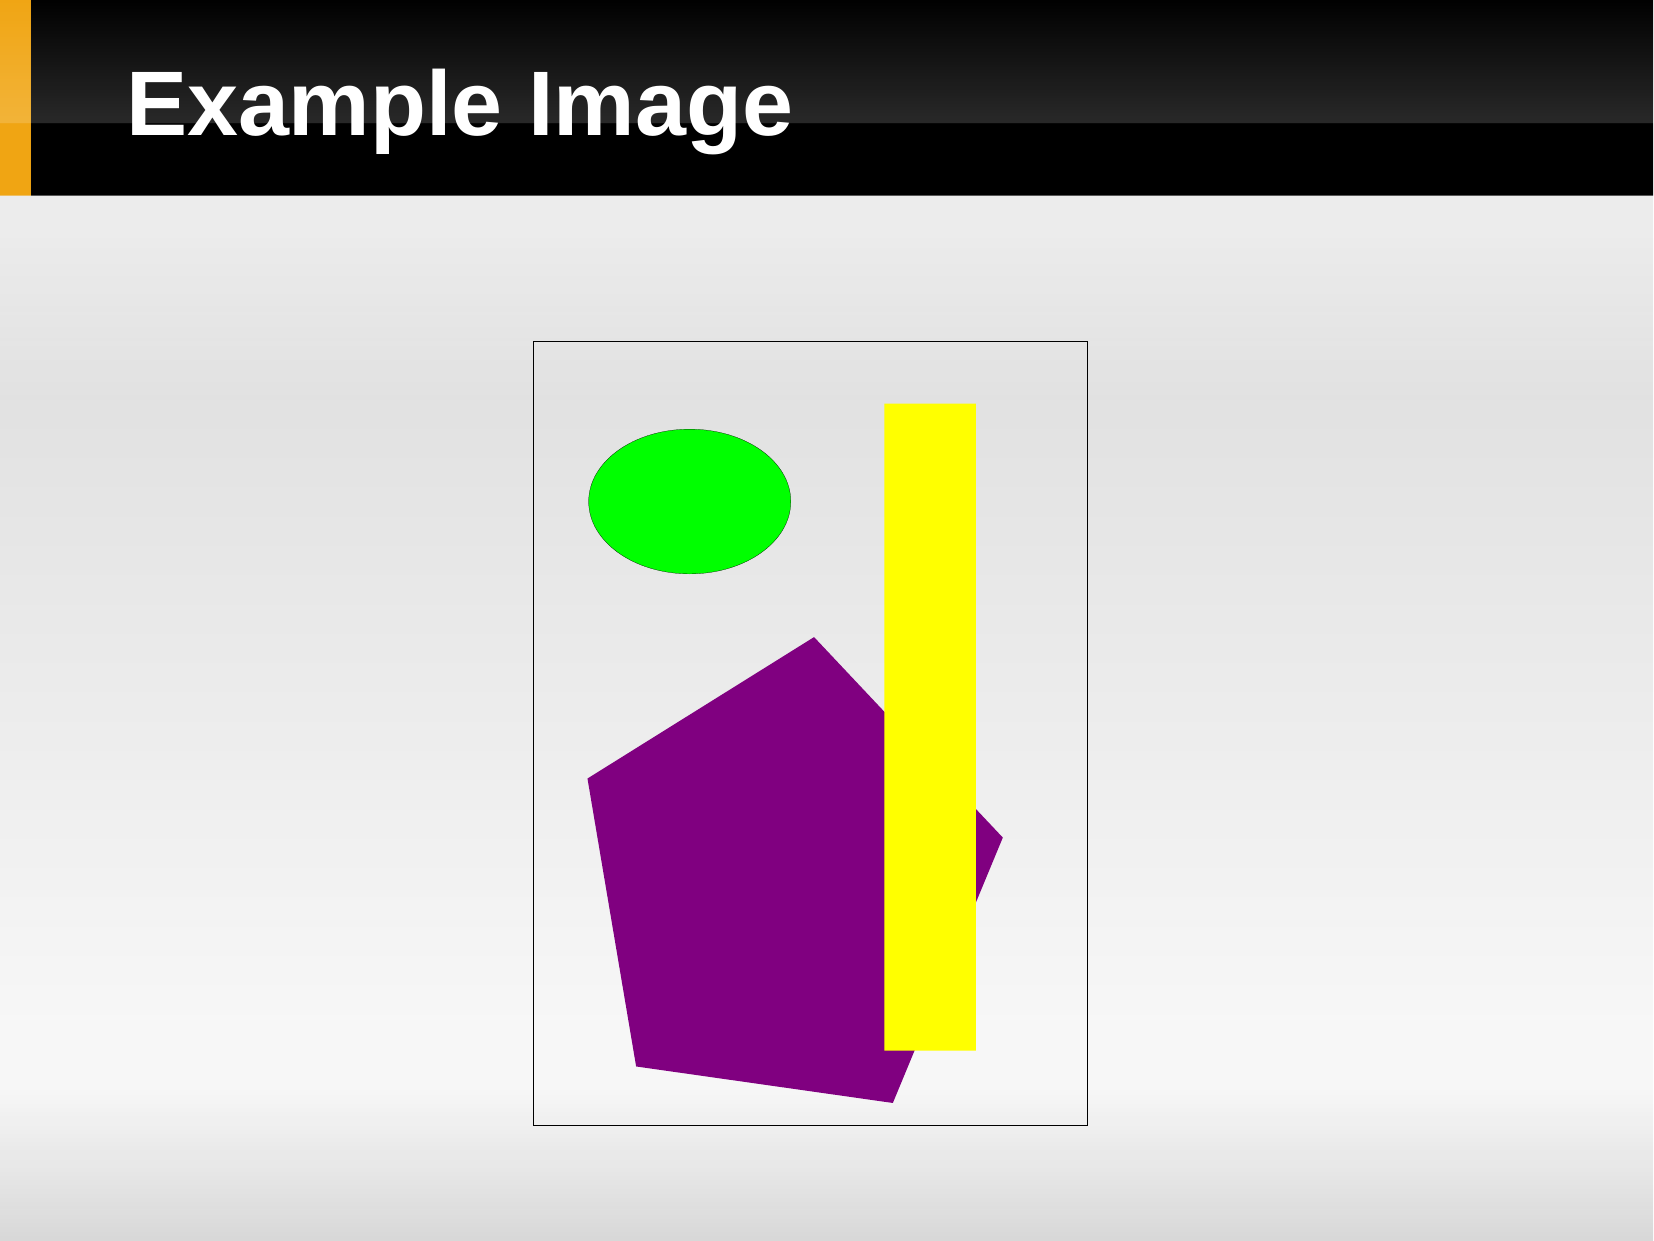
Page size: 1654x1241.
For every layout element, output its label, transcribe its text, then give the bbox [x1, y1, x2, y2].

picture [0, 0, 1654, 1241]
title Example Image [125, 0, 1538, 208]
